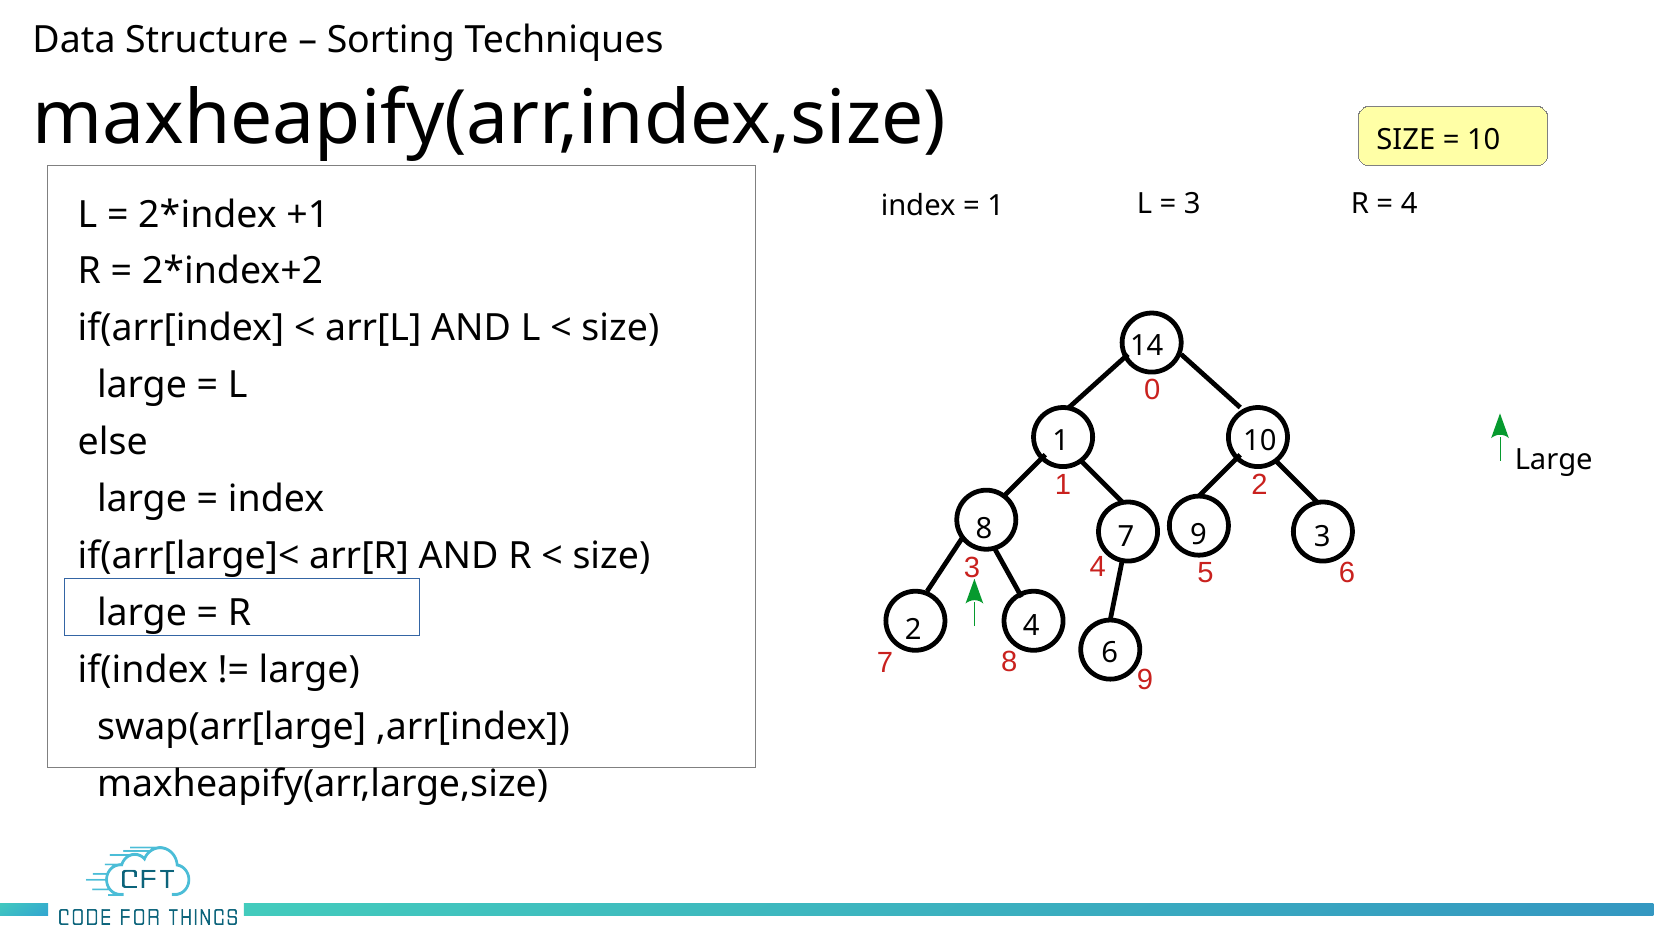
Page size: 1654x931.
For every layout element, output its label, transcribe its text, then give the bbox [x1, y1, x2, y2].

text_box [1010, 502, 1016, 538]
text_box [47, 166, 756, 768]
text_box [1176, 496, 1221, 506]
text_box [1093, 674, 1127, 680]
text_box [1111, 501, 1145, 507]
text_box [1348, 515, 1353, 548]
text_box [1098, 517, 1102, 542]
text_box 5 [1182, 548, 1229, 597]
text_box 7 [862, 638, 909, 686]
text_box 1 [1037, 411, 1105, 461]
text_box 8 [960, 500, 1010, 550]
text_box 0 [1129, 367, 1176, 414]
text_box 9 [1122, 655, 1168, 704]
text_box 3 [949, 543, 955, 552]
text_box 6 [1324, 548, 1371, 597]
picture [59, 846, 237, 925]
text_box R = 4 [1300, 175, 1457, 225]
text_box [1033, 647, 1048, 651]
text_box 3 [949, 543, 996, 592]
text_box [1136, 312, 1167, 317]
text_box [172, 733, 182, 737]
text_box L = 3 [1086, 175, 1239, 225]
text_box [893, 591, 938, 601]
text_box [1224, 510, 1229, 542]
text_box [1151, 512, 1158, 551]
text_box [1057, 602, 1064, 639]
title Data Structure – Sorting Techniques maxheapify(arr,index,size) [32, 12, 1184, 166]
text_box [1033, 423, 1037, 451]
text_box 2 [890, 601, 939, 651]
text_box [1307, 557, 1324, 562]
text_box [964, 490, 1009, 500]
text_box [1135, 633, 1140, 666]
text_box [1023, 591, 1052, 597]
text_box [1244, 407, 1272, 411]
text_box 7 [1102, 507, 1151, 557]
text_box 8 [986, 638, 1033, 686]
text_box [315, 733, 325, 737]
text_box L = 2*index +1 R = 2*index+2 if(arr[index] < arr[L] AND L < size) large = L else large = index if(arr[large]< arr[R] AND R < size) large = R if(index != large) swap(arr[large] ,arr[index]) maxheapify(arr,large,size) [53, 179, 756, 733]
text_box 1 [1039, 461, 1086, 509]
text_box [489, 733, 499, 737]
text_box 14 [1107, 317, 1184, 367]
text_box [1080, 632, 1086, 667]
text_box 3 [1299, 507, 1348, 557]
text_box [1293, 514, 1299, 549]
text_box 6 [1086, 624, 1135, 674]
text_box [1121, 557, 1144, 562]
text_box [956, 506, 960, 534]
text_box SIZE = 10 [1361, 110, 1542, 160]
text_box 2 [1236, 460, 1283, 509]
text_box [1306, 501, 1340, 507]
text_box [885, 605, 890, 636]
text_box [1169, 508, 1175, 543]
text_box [1003, 605, 1008, 636]
text_box 4 [1074, 542, 1121, 591]
text_box 10 [1228, 411, 1296, 461]
text_box [1358, 106, 1548, 166]
text_box [939, 602, 946, 639]
text_box 9 [1175, 506, 1224, 556]
text_box [1049, 407, 1077, 411]
text_box 4 [1008, 597, 1057, 647]
text_box [1095, 620, 1126, 624]
text_box Large [1464, 431, 1622, 481]
text_box index = 1 [830, 177, 1075, 227]
